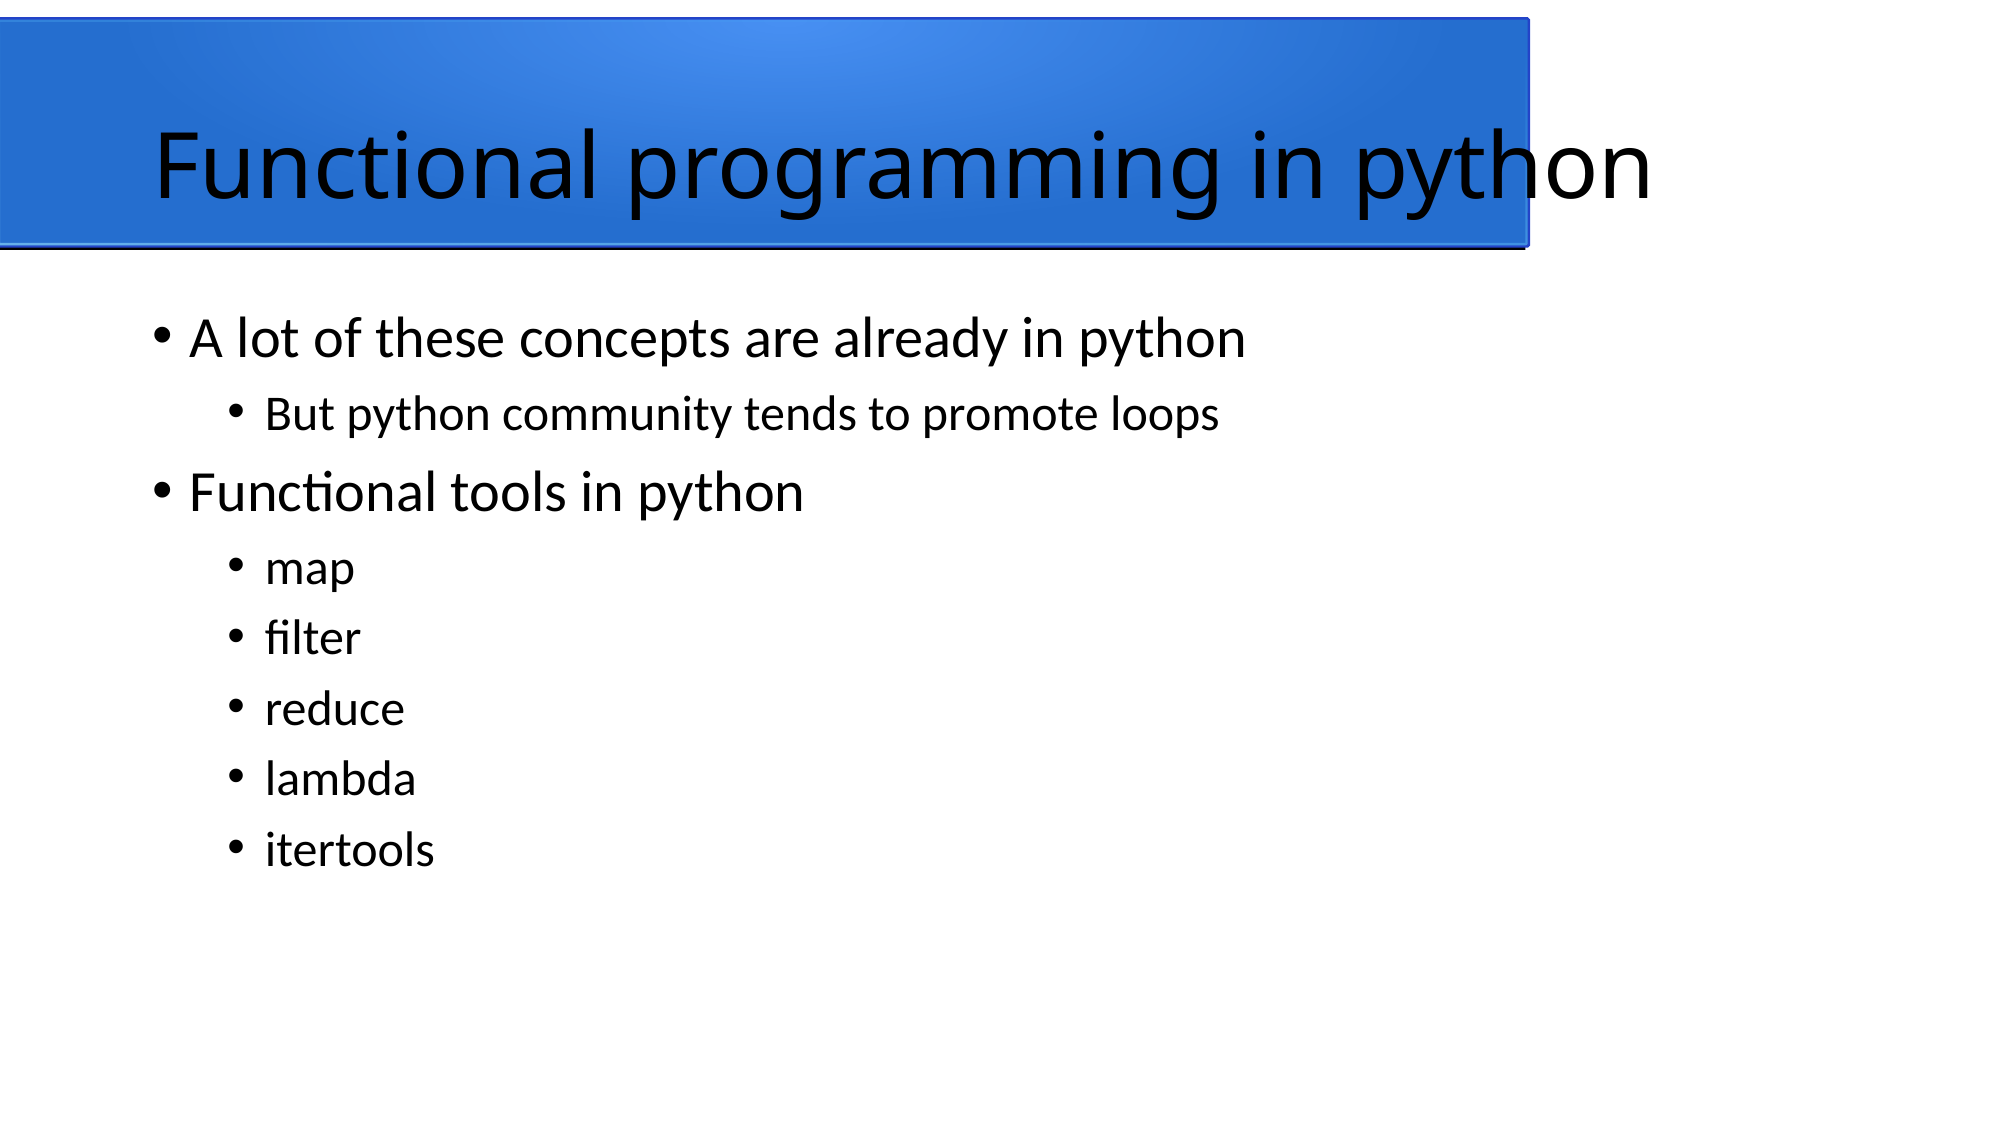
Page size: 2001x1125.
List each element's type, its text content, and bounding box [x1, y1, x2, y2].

title Functional programming in python [137, 59, 1863, 278]
list A lot of these concepts are already in python But python community tends to promote loops Functional tools in python map filter reduce lambda itertools [137, 299, 1863, 1014]
